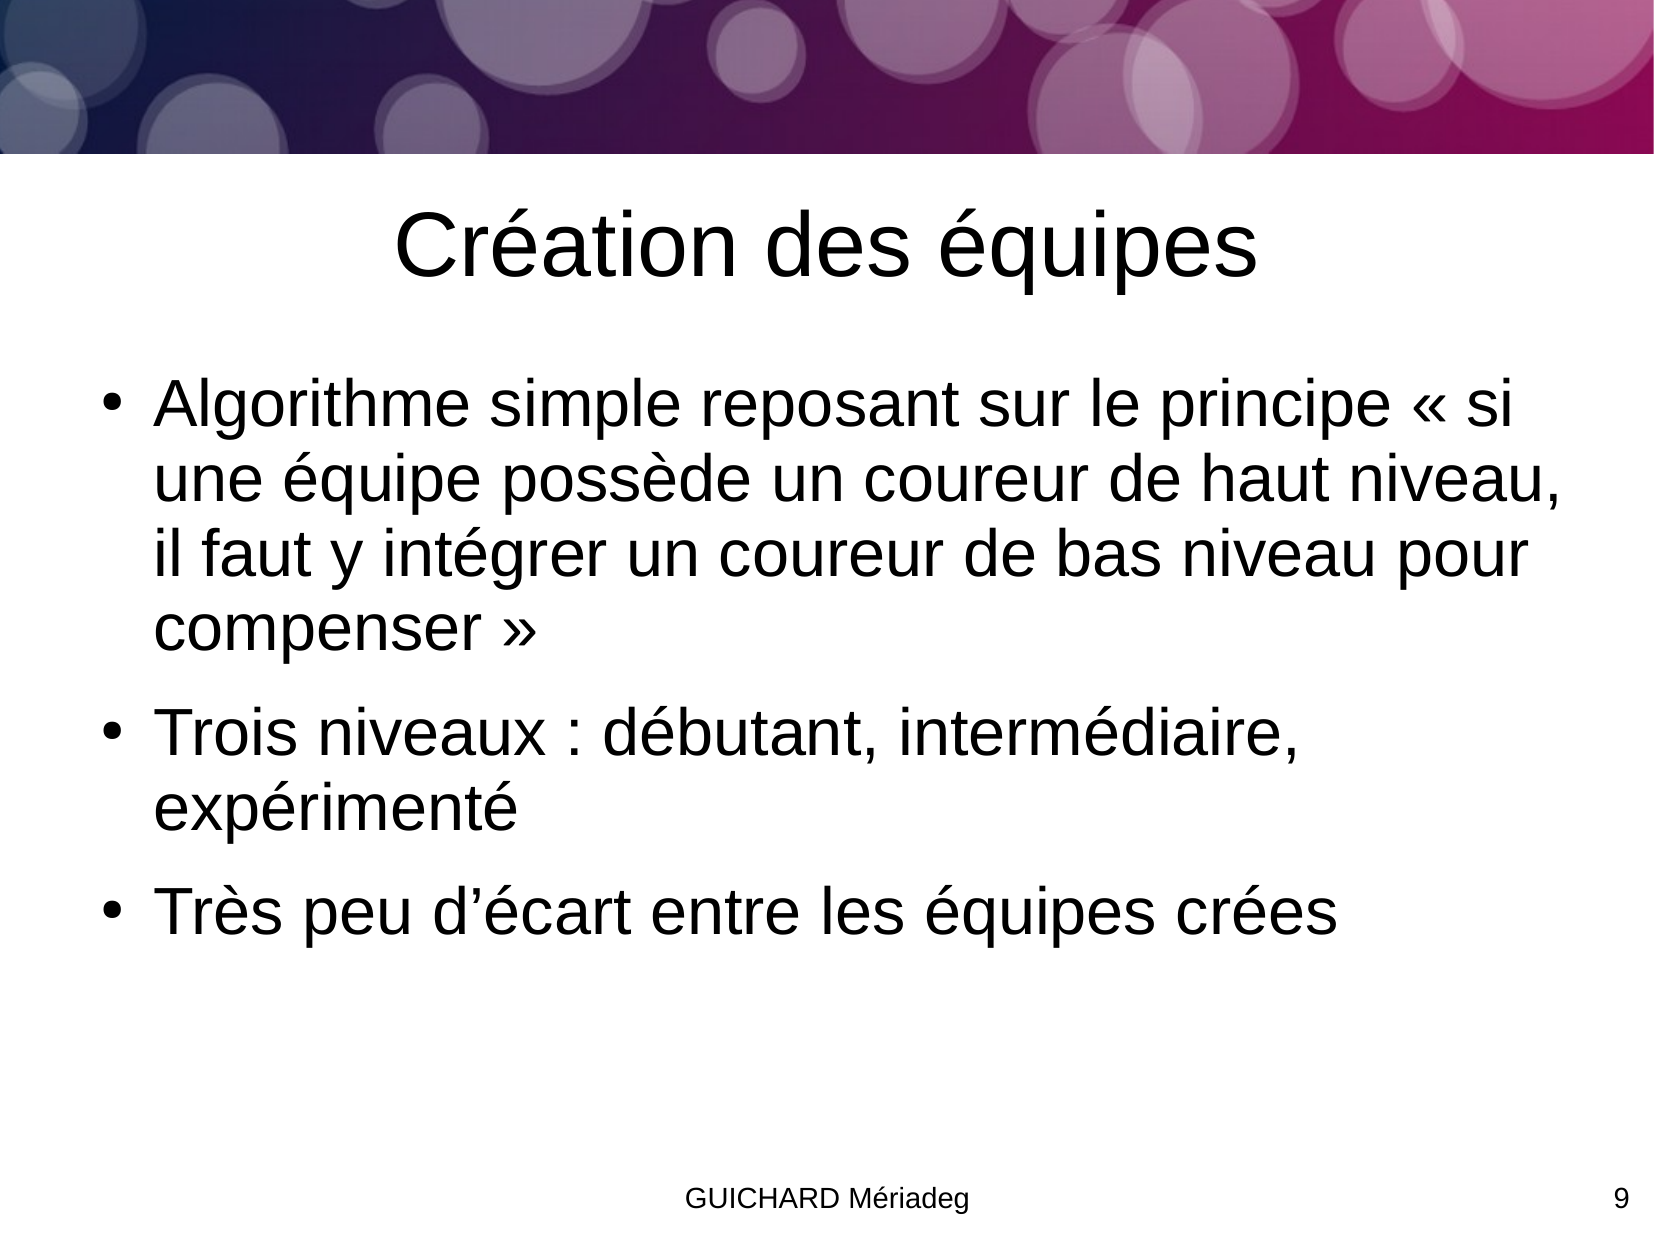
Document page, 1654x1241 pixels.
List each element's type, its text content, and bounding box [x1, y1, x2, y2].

list Algorithme simple reposant sur le principe « si une équipe possède un coureur de haut niveau, il faut y intégrer un coureur de bas niveau pour compenser » Trois niveaux : débutant, intermédiaire, expérimenté Très peu d’écart entre les équipes crées [82, 366, 1571, 1087]
title Création des équipes [82, 159, 1571, 331]
picture [0, 0, 1654, 154]
